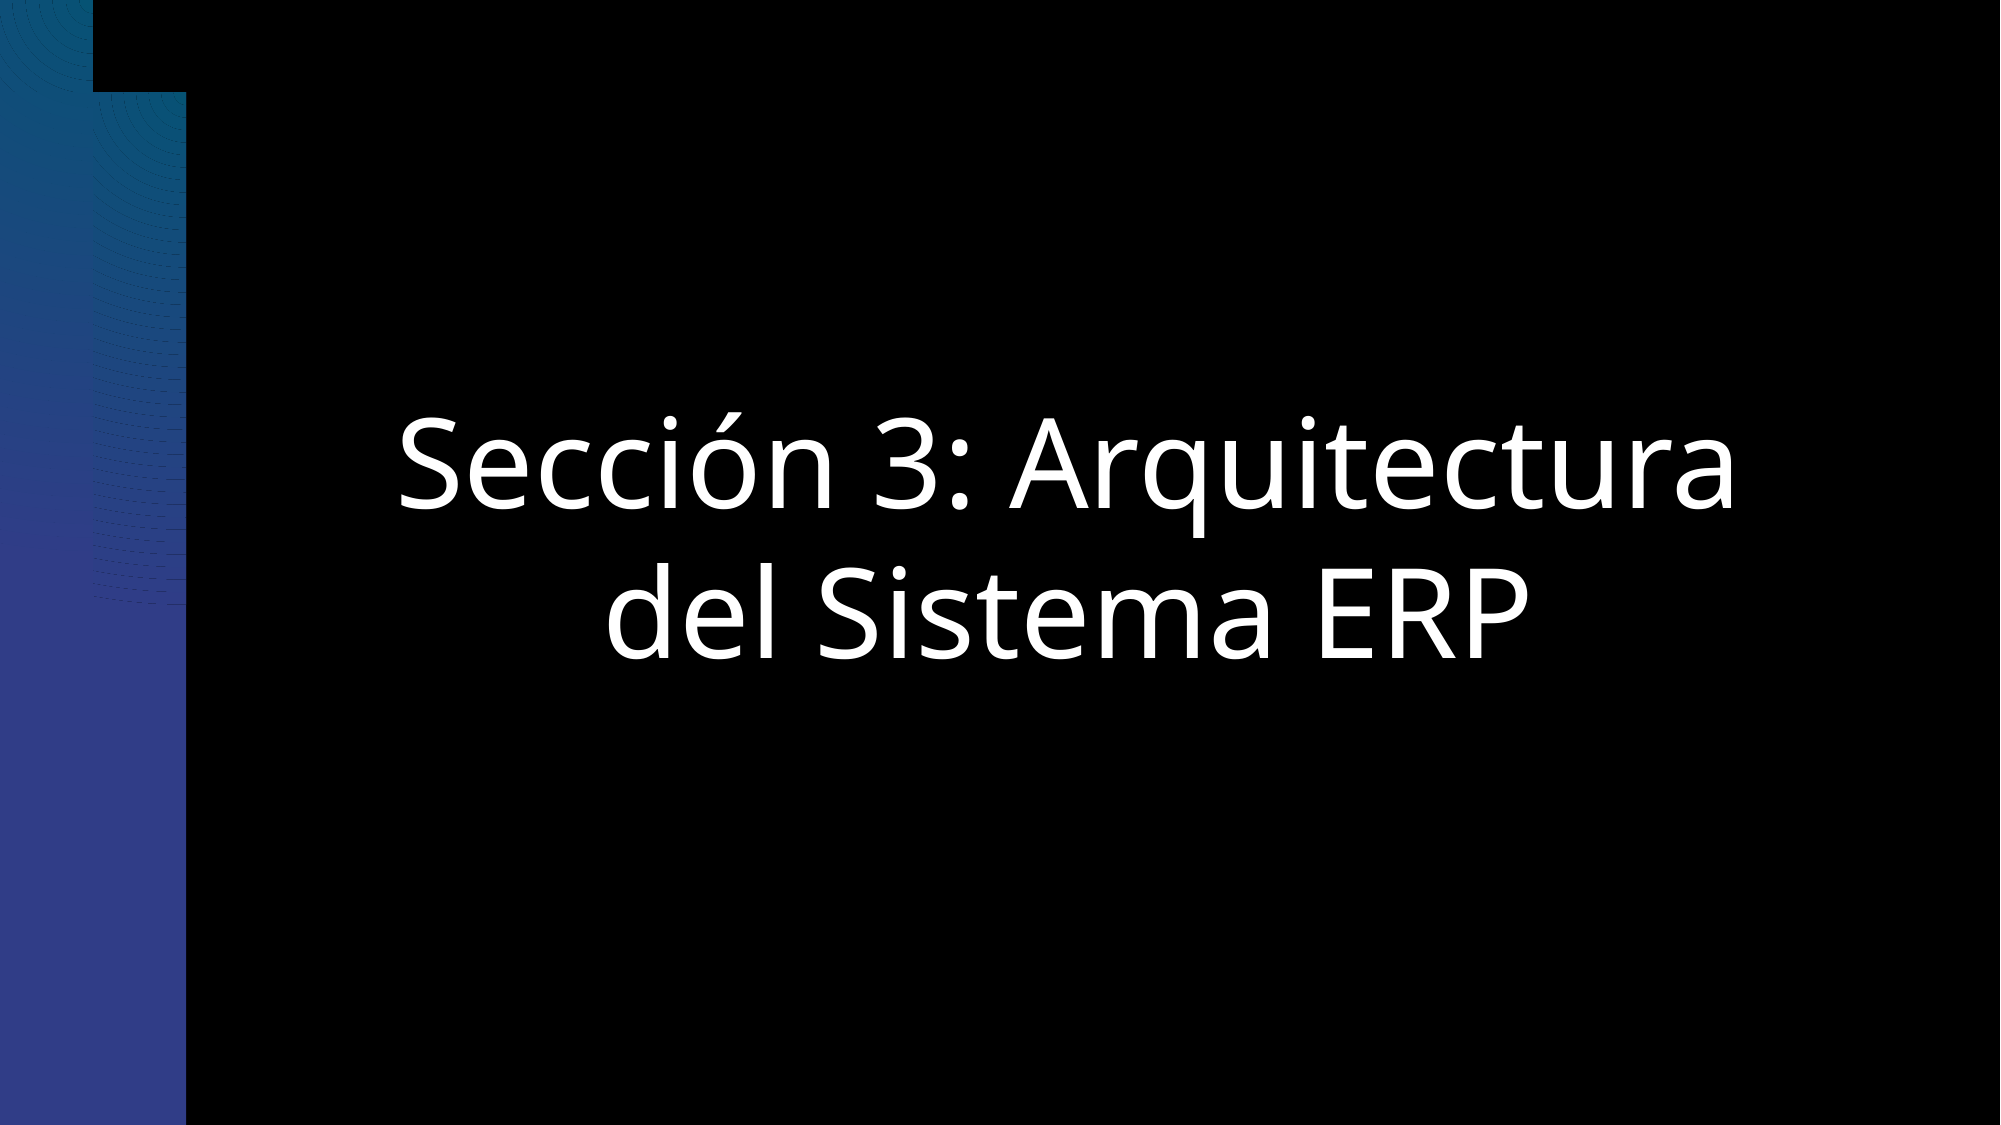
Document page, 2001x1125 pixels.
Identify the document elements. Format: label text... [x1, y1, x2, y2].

title Sección 3: Arquitectura del Sistema ERP [290, 376, 1848, 749]
